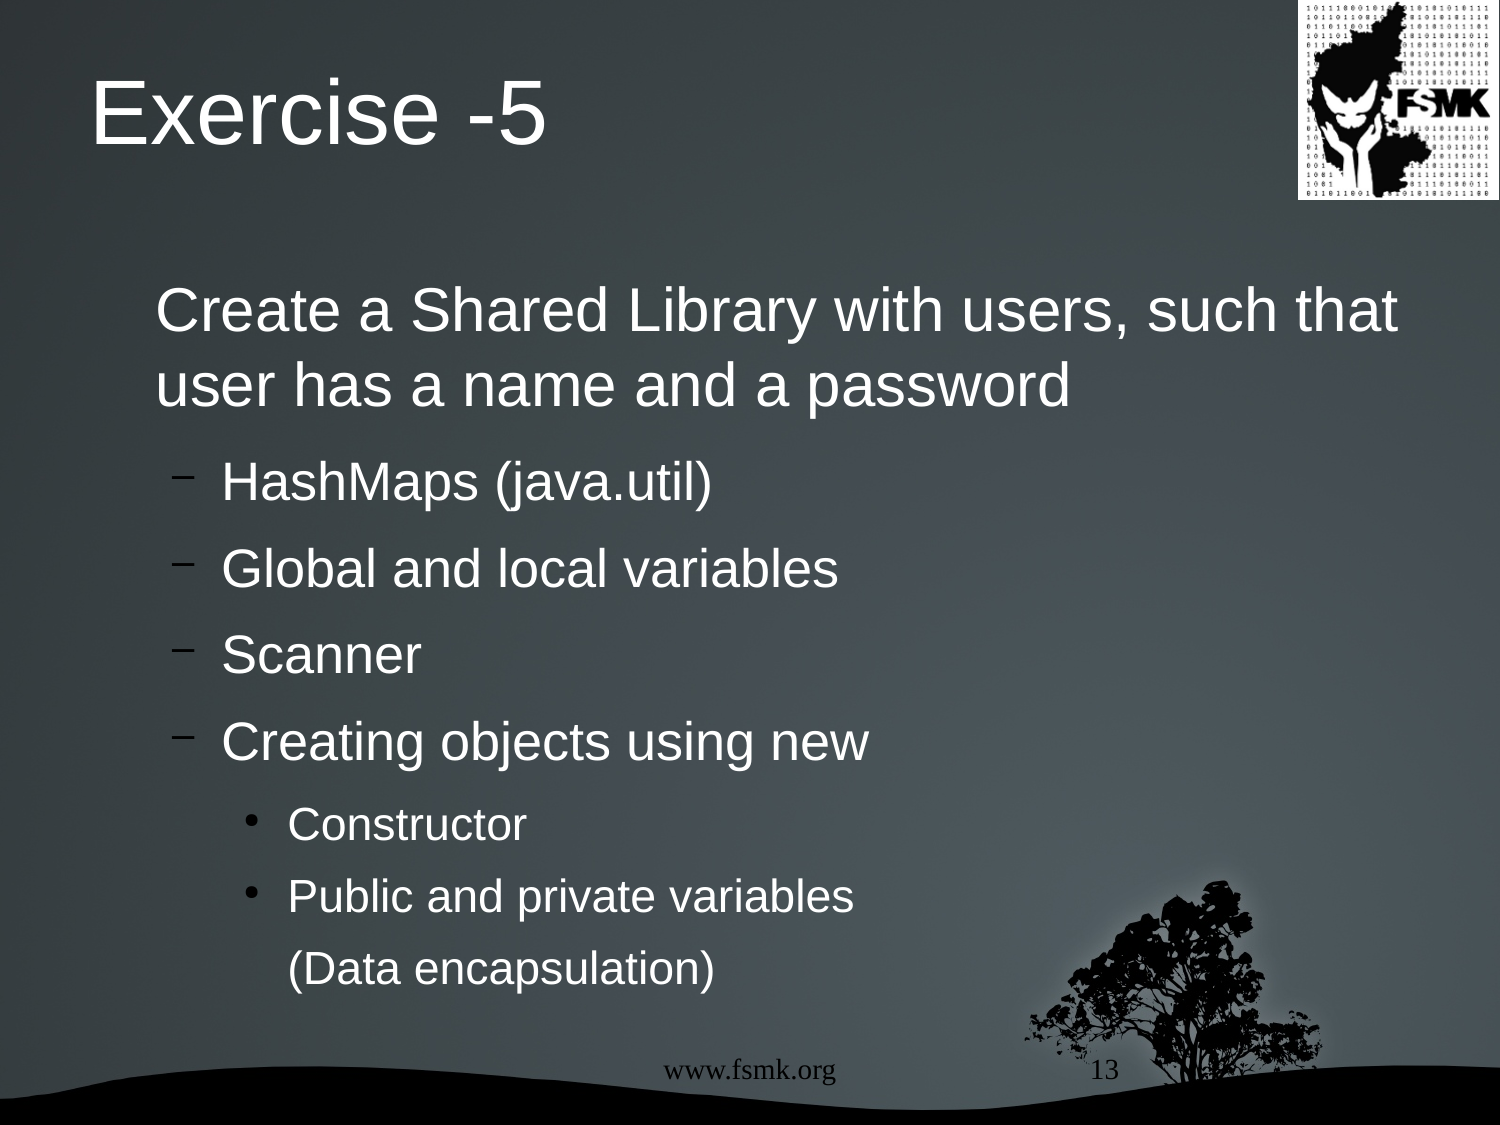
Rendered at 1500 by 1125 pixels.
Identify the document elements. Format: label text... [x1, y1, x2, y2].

title Exercise -5 [75, 45, 1425, 233]
text_box <number> [1074, 1042, 1425, 1103]
picture [0, 0, 1500, 1125]
list Create a Shared Library with users, such that user has a name and a password HashMaps (java.util) Global and local variables Scanner Creating objects using new Constructor Public and private variables (Data encapsulation) [75, 262, 1425, 1005]
text_box www.fsmk.org [512, 1042, 988, 1103]
